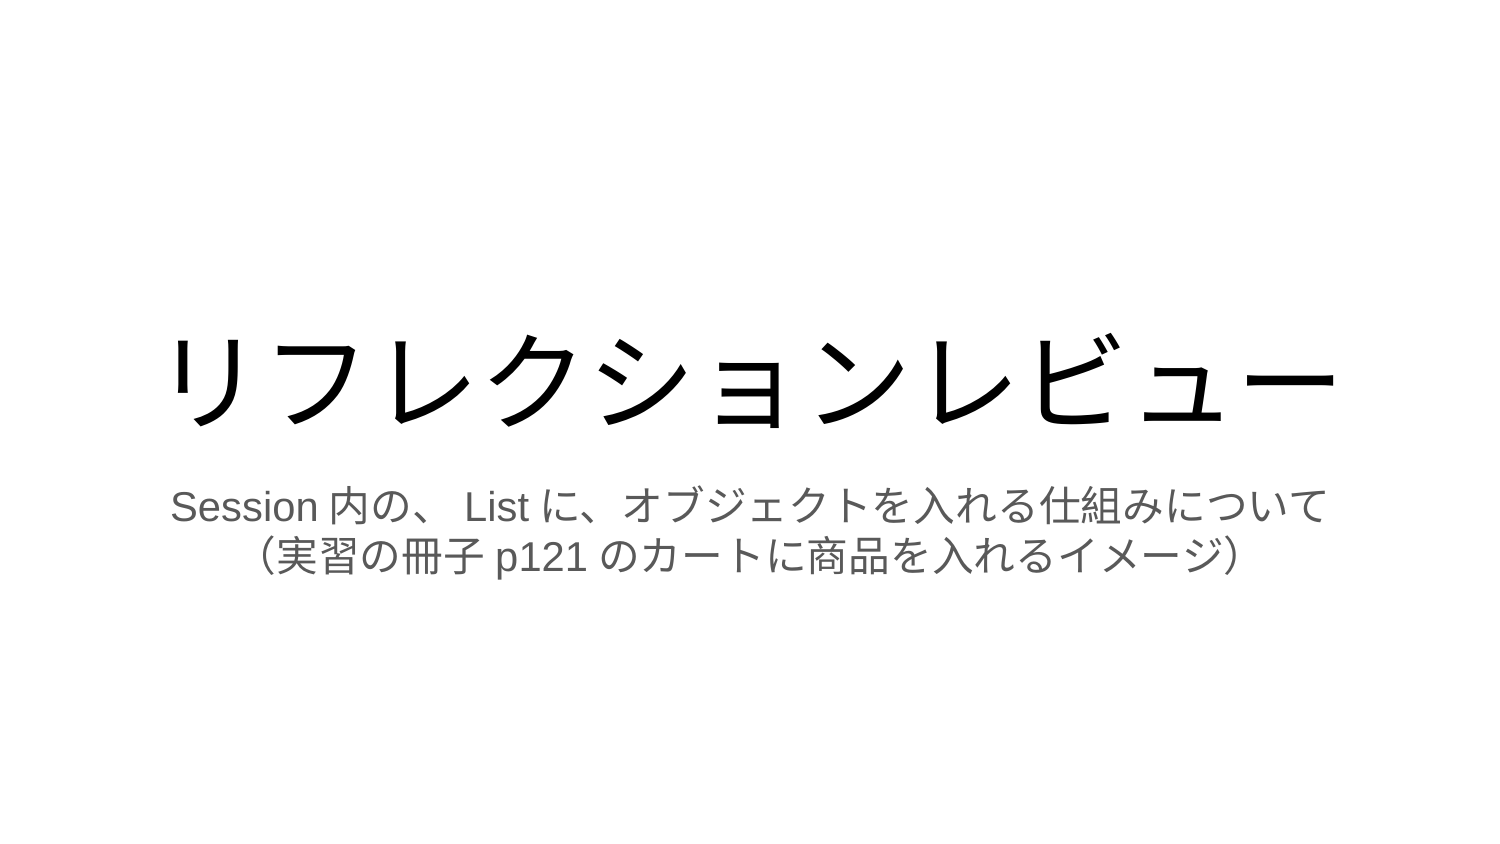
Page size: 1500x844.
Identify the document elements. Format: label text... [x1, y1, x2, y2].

title リフレクションレビュー [51, 122, 1449, 459]
subtitle Session内の、Listに、オブジェクトを入れる仕組みについて （実習の冊子p121のカートに商品を入れるイメージ） [51, 464, 1449, 595]
